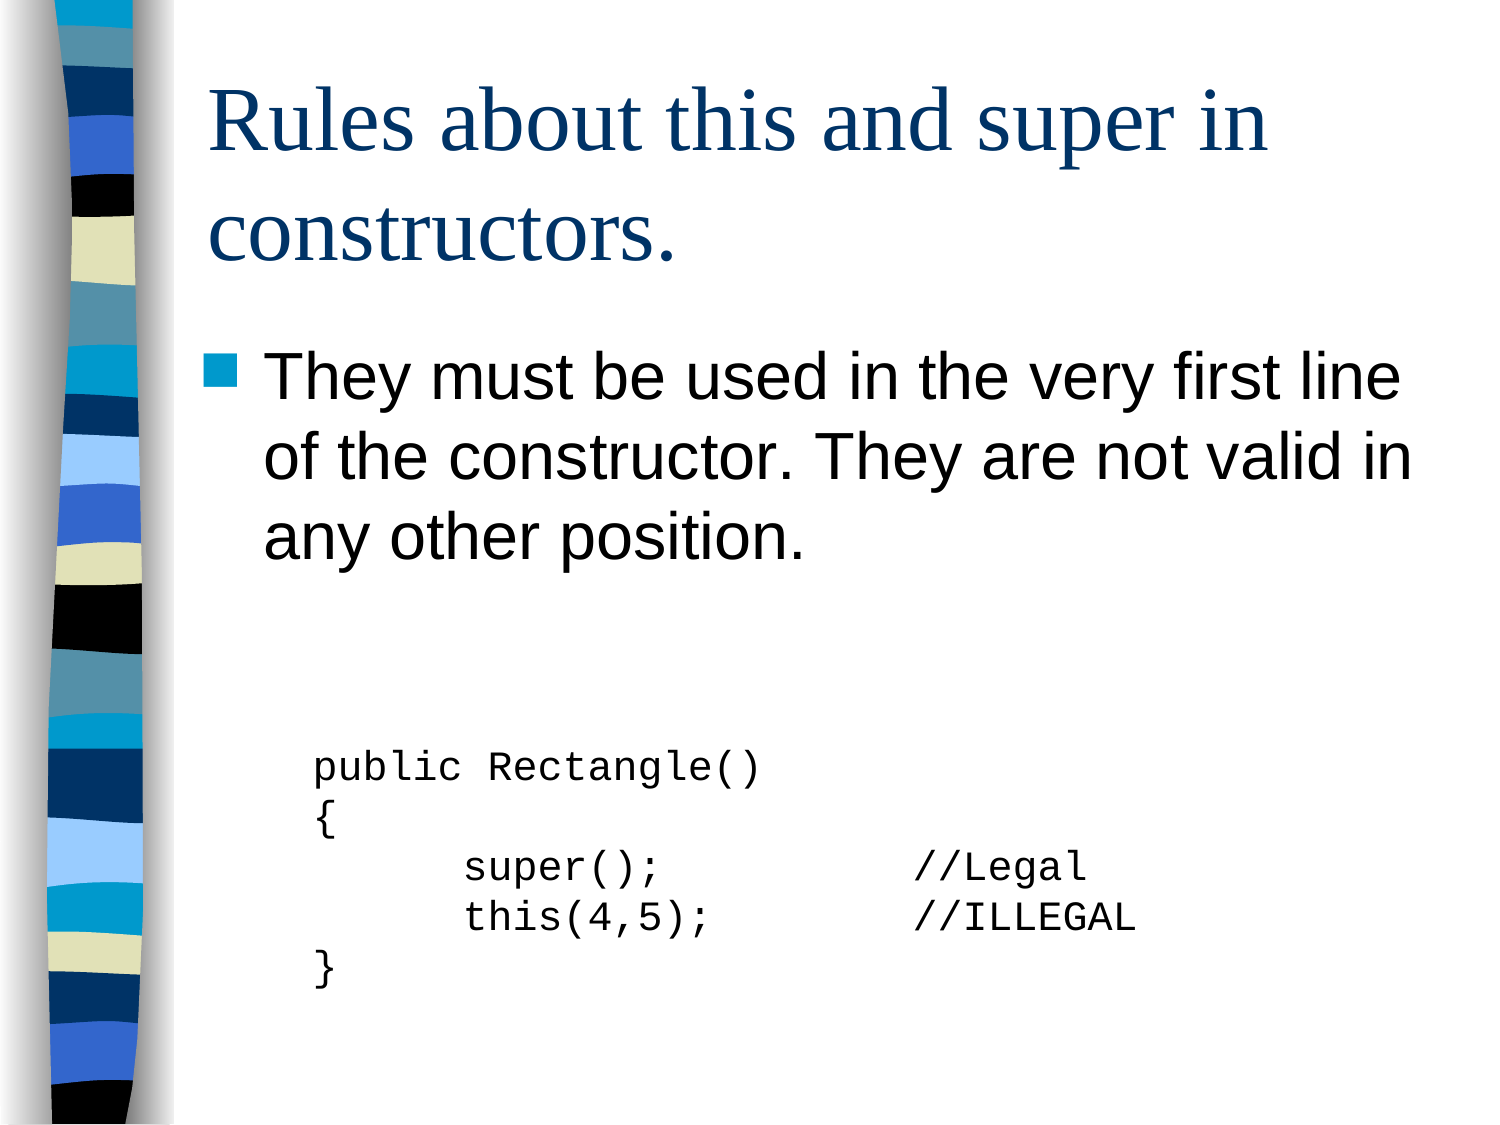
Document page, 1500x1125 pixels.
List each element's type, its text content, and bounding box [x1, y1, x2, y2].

title Rules about this and super in constructors. [192, 74, 1468, 263]
list They must be used in the very first line of the constructor. They are not valid in any other position. [192, 324, 1468, 1000]
text_box public Rectangle() { super(); //Legal this(4,5); //ILLEGAL } [297, 730, 1153, 997]
